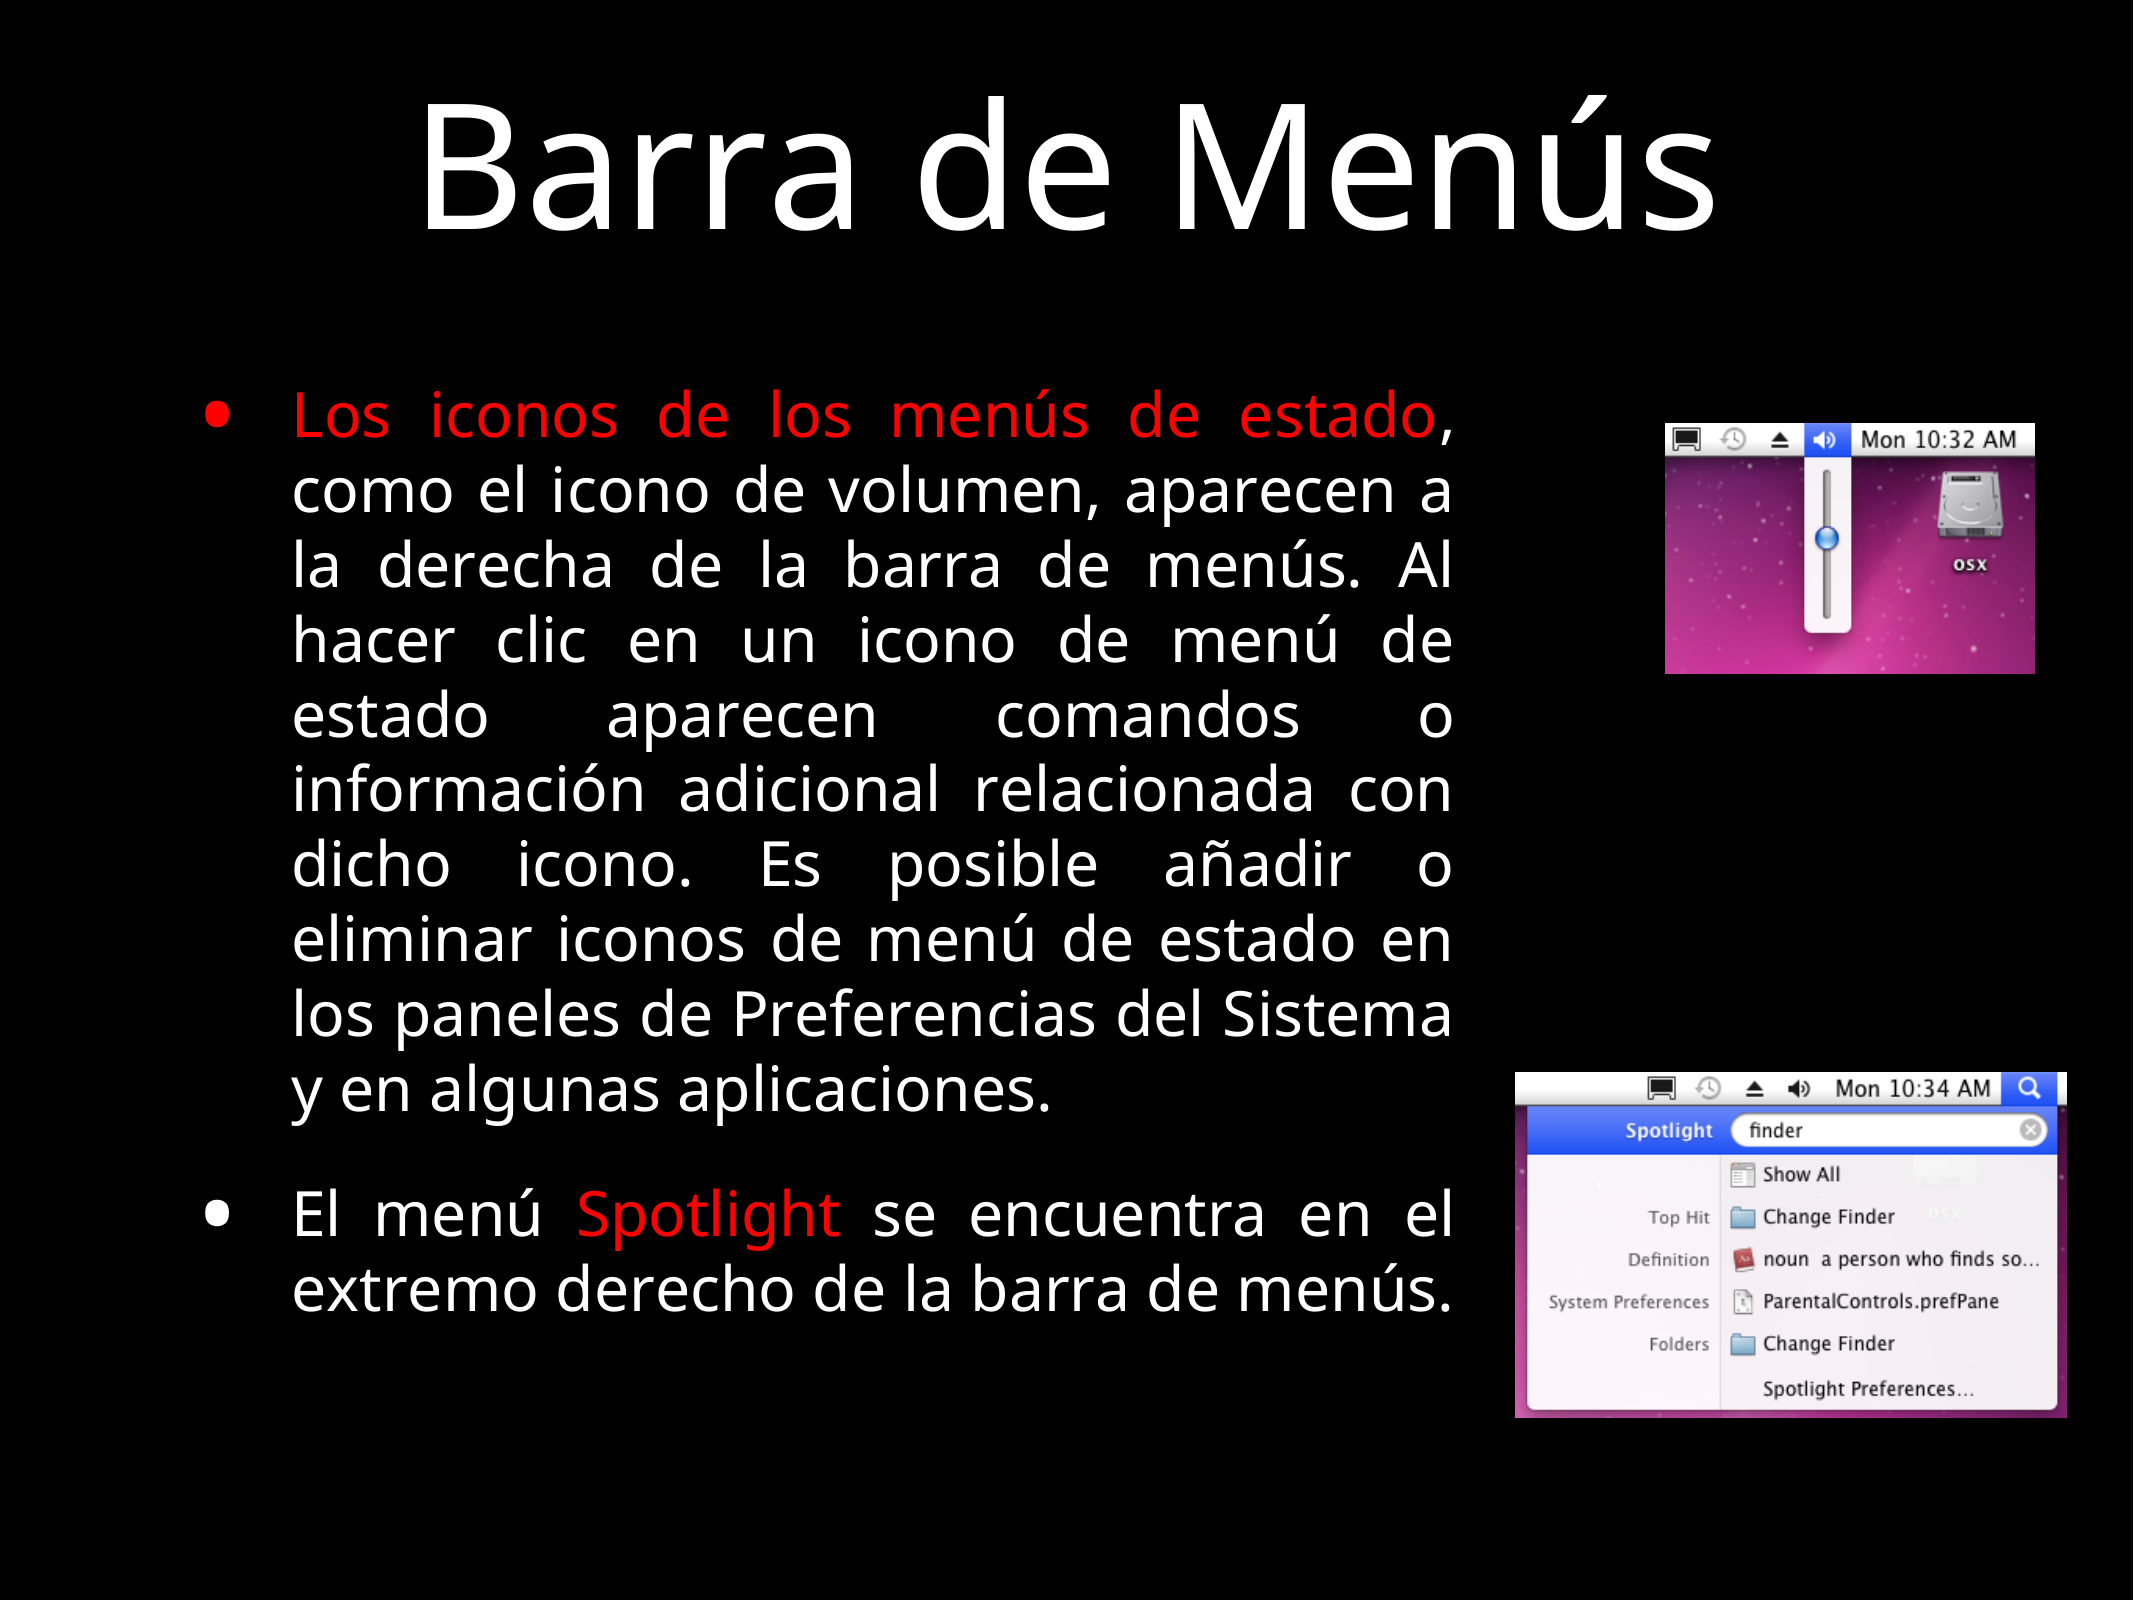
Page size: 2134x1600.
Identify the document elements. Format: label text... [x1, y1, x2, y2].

picture [1515, 1072, 2067, 1418]
picture [1665, 423, 2035, 674]
list Los iconos de los menús de estado, como el icono de volumen, aparecen a la derecha de la barra de menús. Al hacer clic en un icono de menú de estado aparecen comandos o información adicional relacionada con dicho icono. Es posible añadir o eliminar iconos de menú de estado en los paneles de Preferencias del Sistema y en algunas aplicaciones. El menú Spotlight se encuentra en el extremo derecho de la barra de menús. [137, 307, 1465, 1392]
title Barra de Menús [208, 41, 1925, 278]
